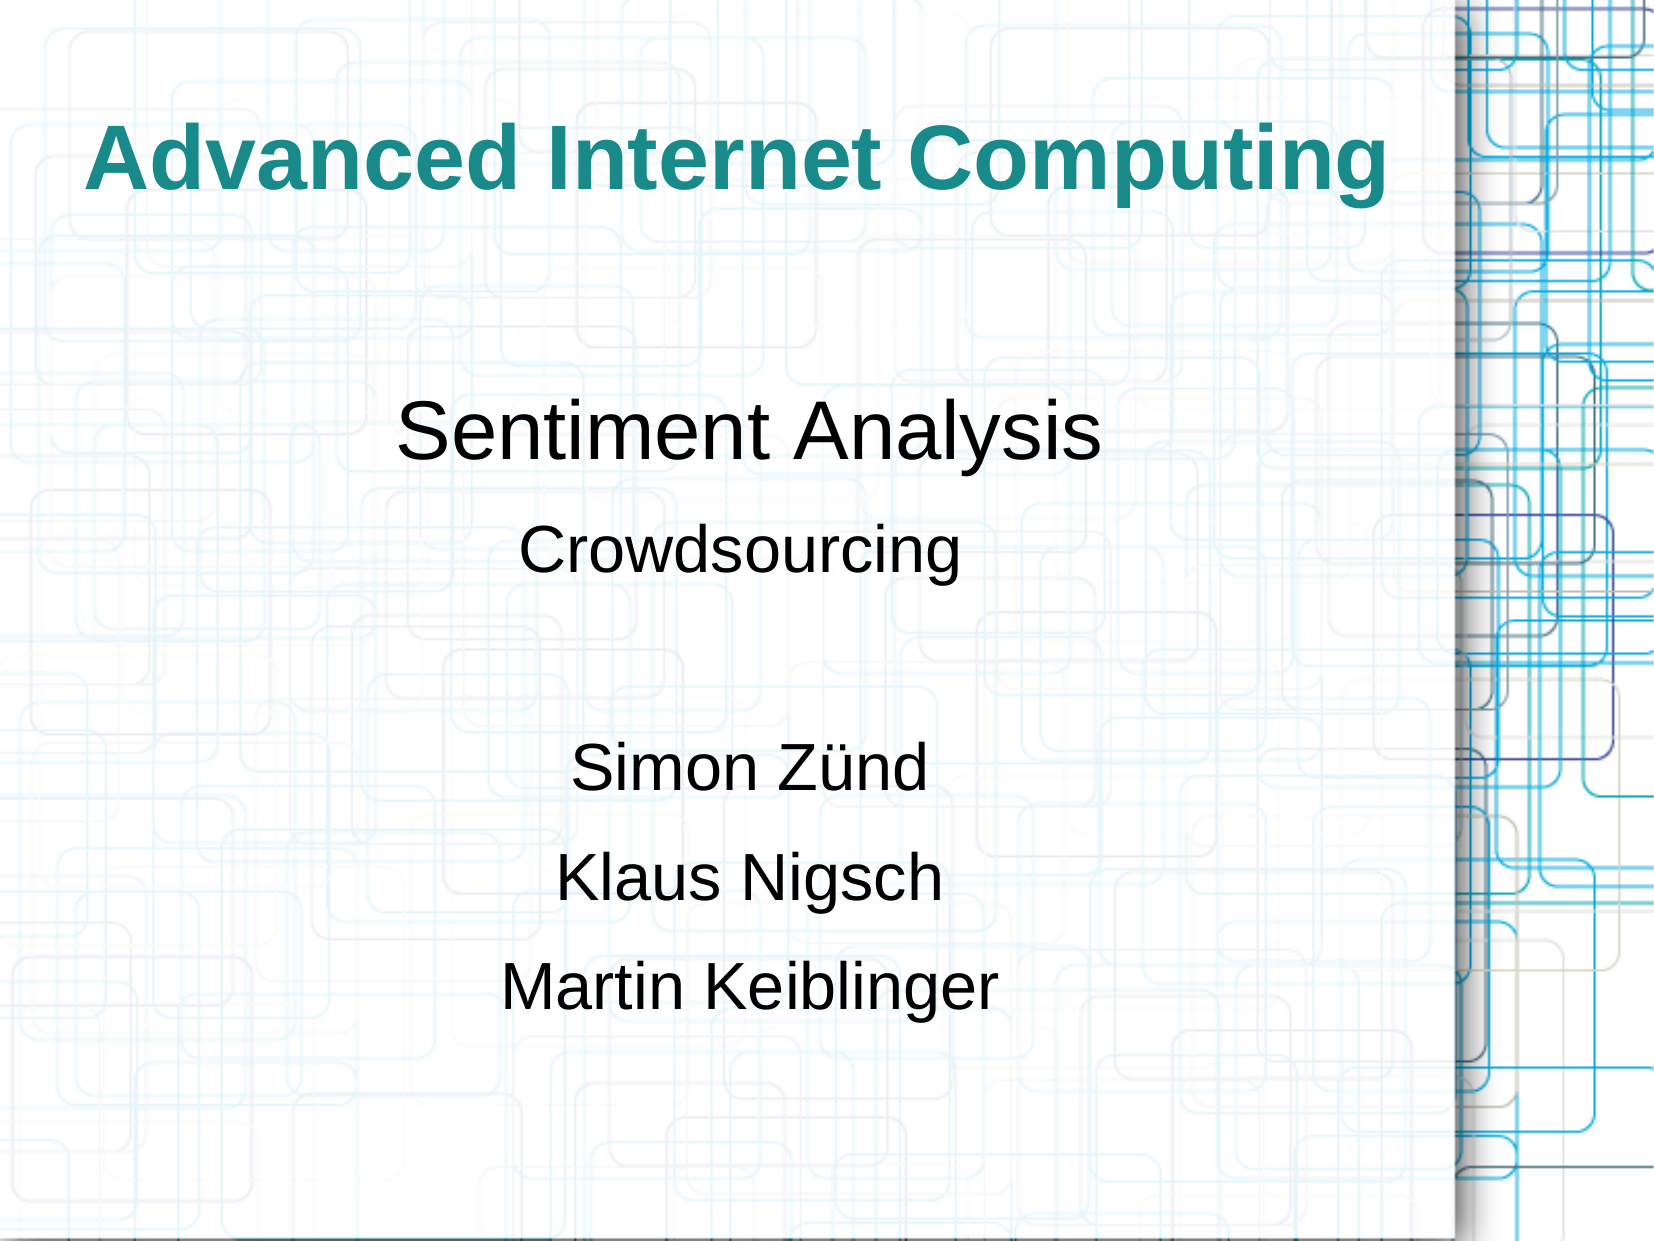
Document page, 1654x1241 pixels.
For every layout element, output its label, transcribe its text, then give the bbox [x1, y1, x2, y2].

subtitle Sentiment Analysis Crowdsourcing Simon Zünd Klaus Nigsch Martin Keiblinger [82, 375, 1418, 1024]
title Advanced Internet Computing [59, 49, 1418, 257]
picture [0, 0, 1654, 1241]
